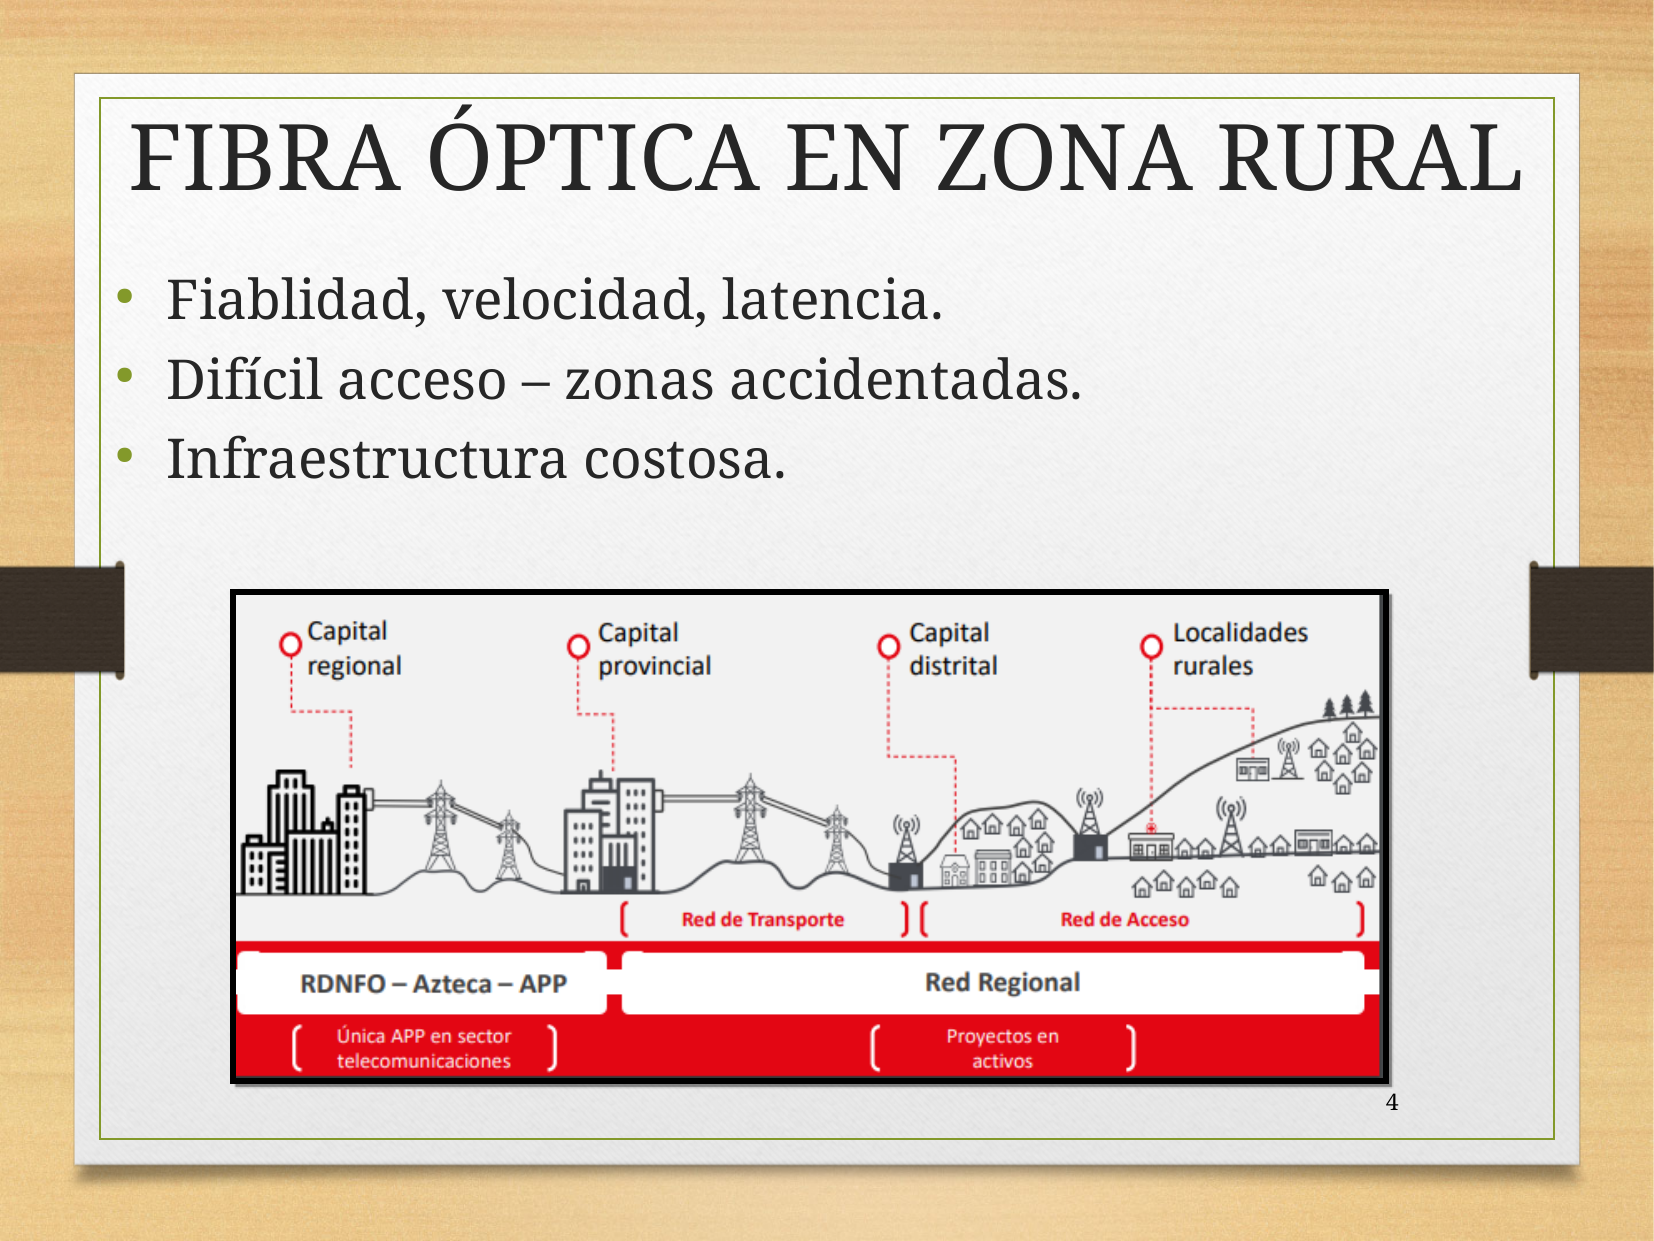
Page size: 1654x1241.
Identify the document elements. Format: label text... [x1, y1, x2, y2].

text_box [1370, 1077, 1443, 1129]
title FIBRA ÓPTICA EN ZONA RURAL [82, 49, 1571, 257]
picture [236, 595, 1383, 1078]
text_box [1370, 1077, 1392, 1087]
list Fiablidad, velocidad, latencia. Difícil acceso – zonas accidentadas. Infraestructura costosa. [99, 256, 1589, 1054]
